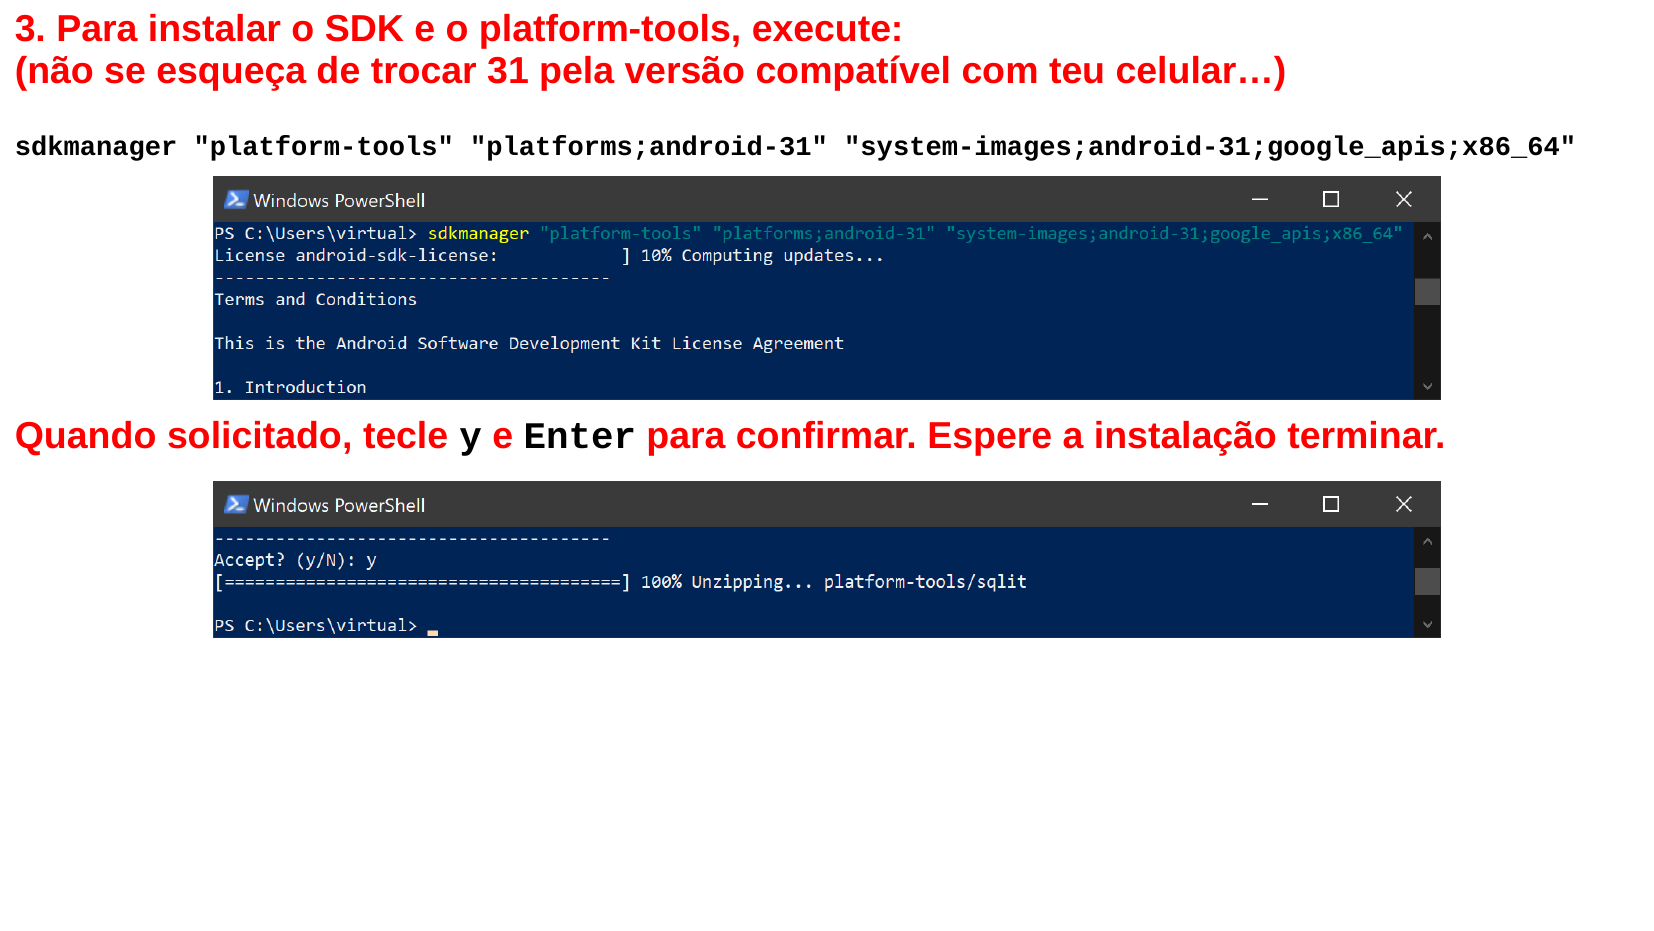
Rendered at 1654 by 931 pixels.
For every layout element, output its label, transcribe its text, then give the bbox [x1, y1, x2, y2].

text_box 3. Para instalar o SDK e o platform-tools, execute: (não se esqueça de trocar 31 pela versão compatível com teu celular…) sdkmanager "platform-tools" "platforms;android-31" "system-images;android-31;google_apis;x86_64" [0, 0, 1654, 214]
text_box Quando solicitado, tecle y e Enter para confirmar. Espere a instalação terminar. [0, 407, 1461, 468]
picture [213, 176, 1441, 400]
picture [213, 481, 1441, 639]
